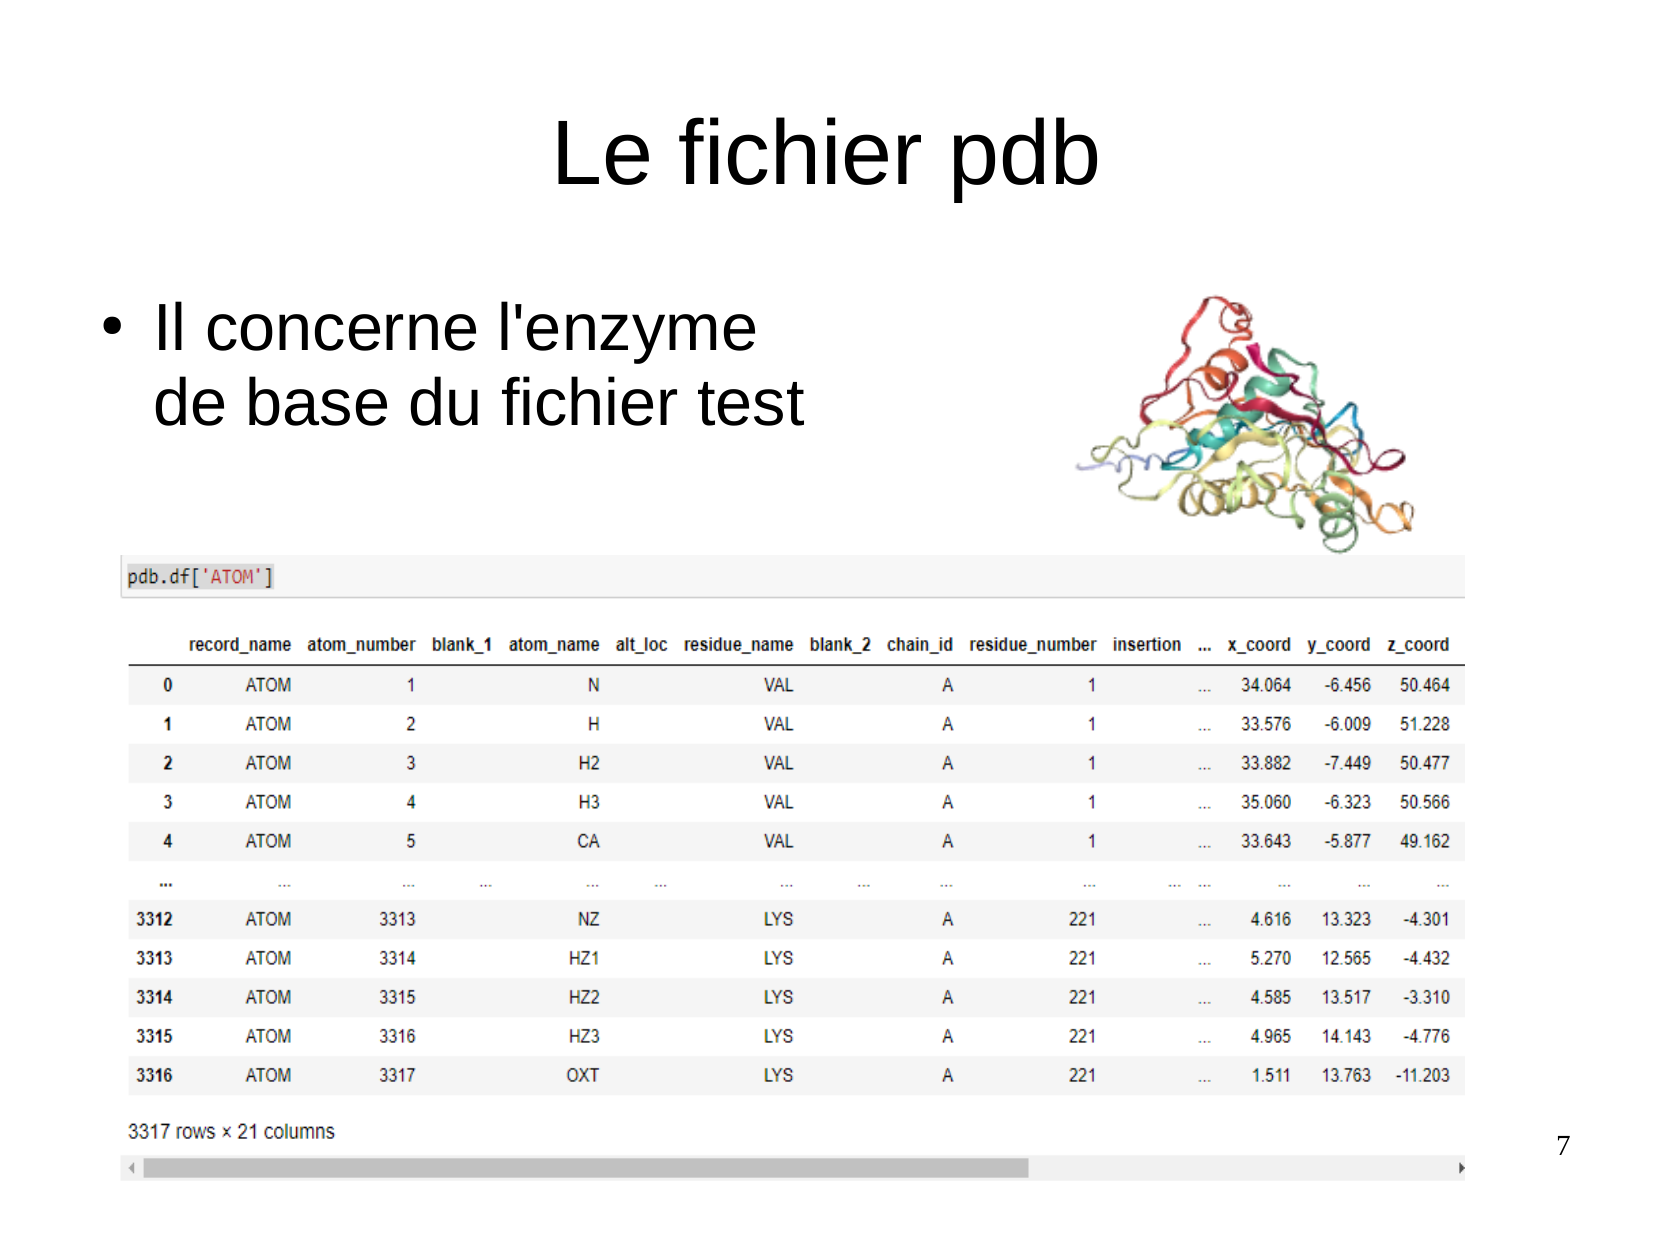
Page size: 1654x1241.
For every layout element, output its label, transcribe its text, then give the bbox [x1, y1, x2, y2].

picture [118, 259, 1465, 1193]
list Il concerne l'enzyme de base du fichier test [82, 290, 809, 681]
title Le fichier pdb [82, 49, 1571, 257]
